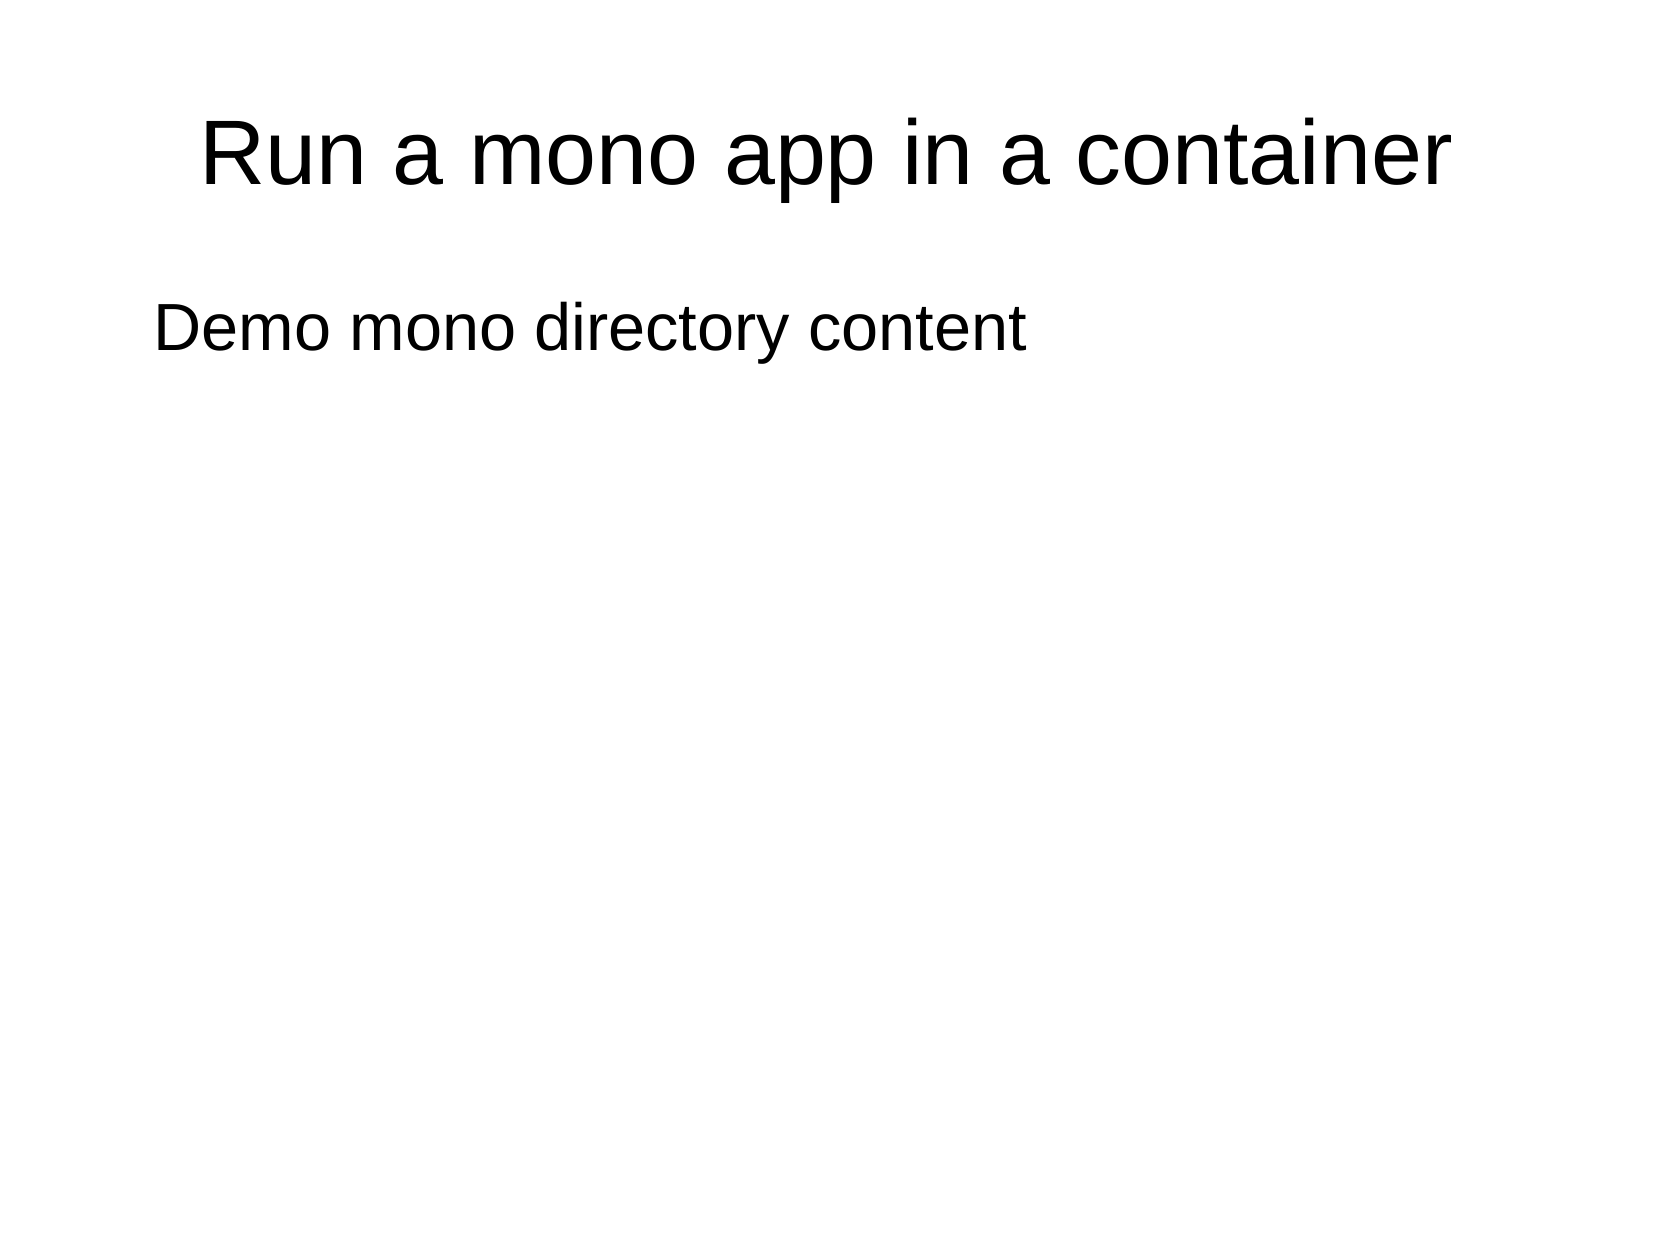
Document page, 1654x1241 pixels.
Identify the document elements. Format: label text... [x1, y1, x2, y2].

title Run a mono app in a container [82, 49, 1571, 257]
list Demo mono directory content [82, 290, 1571, 1010]
